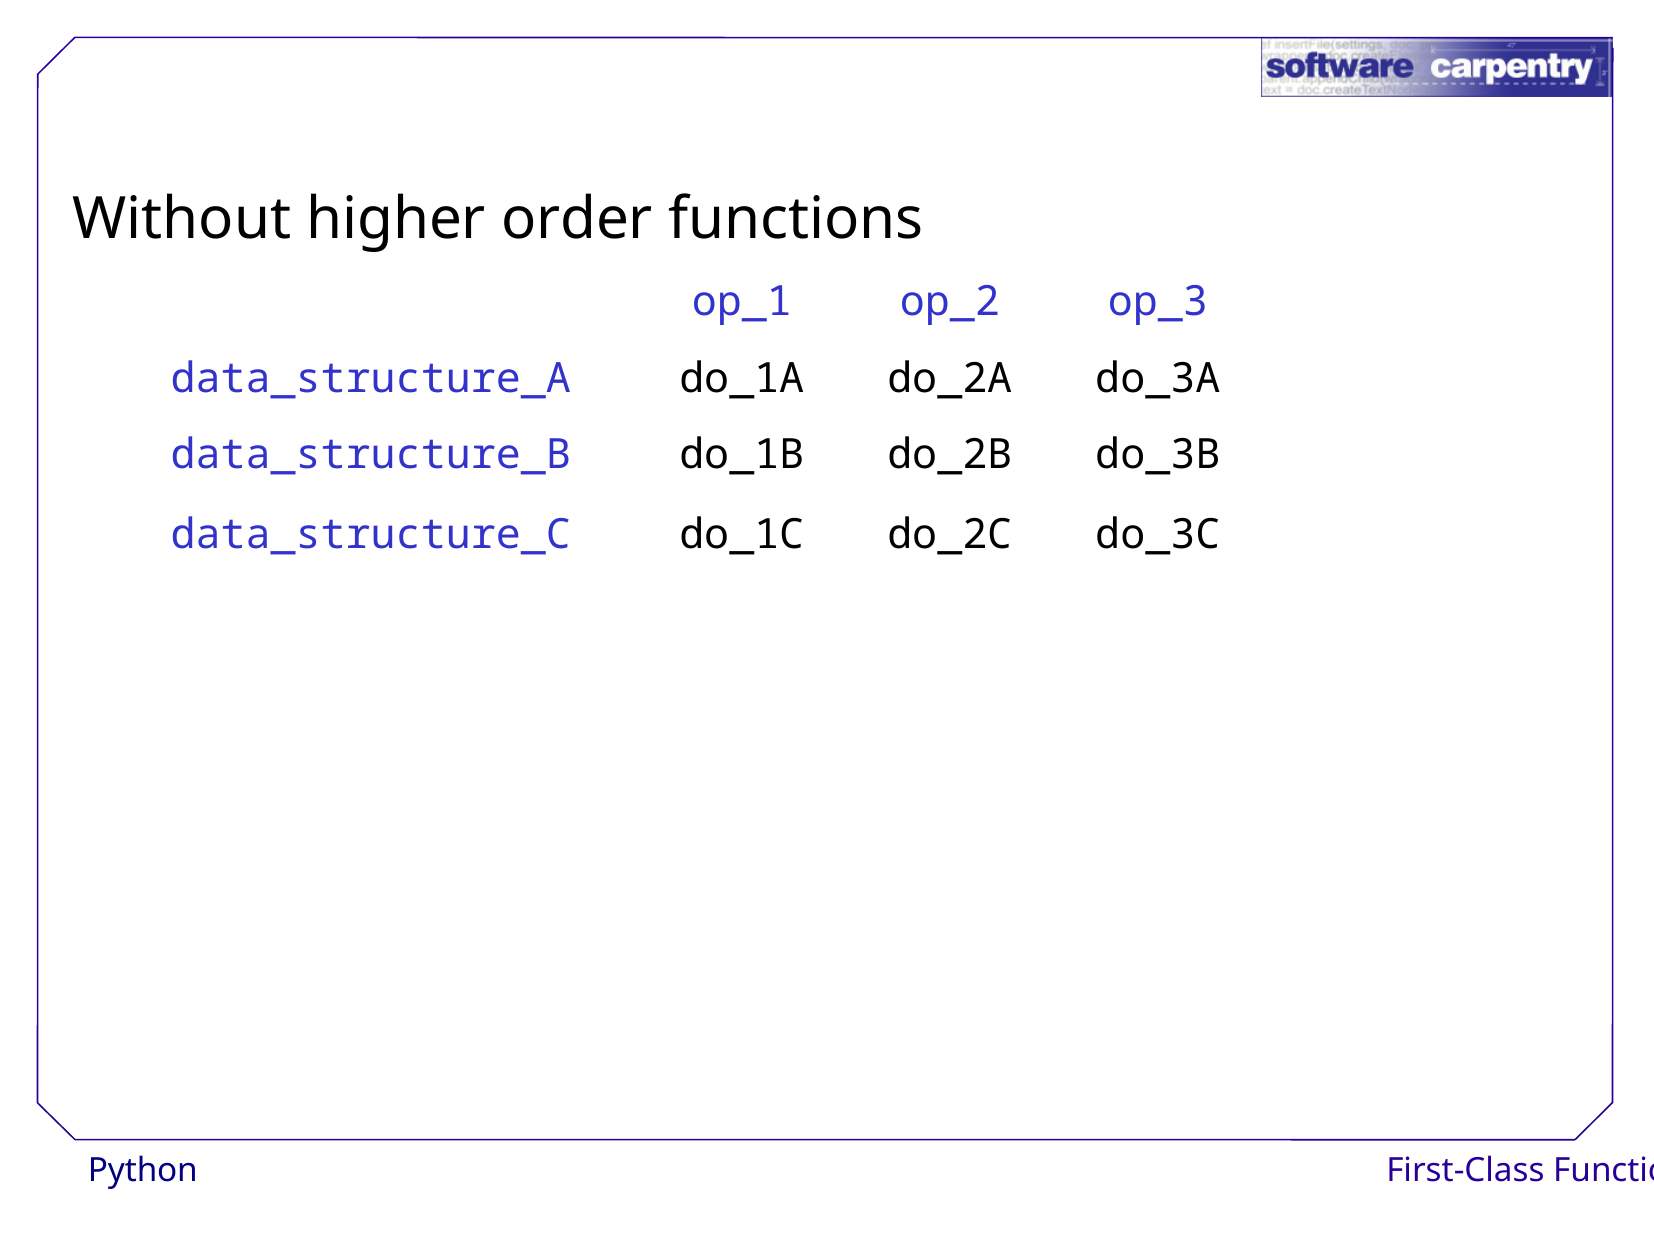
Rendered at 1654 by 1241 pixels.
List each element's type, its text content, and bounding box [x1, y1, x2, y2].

table_cell do_1B [638, 423, 846, 504]
table_cell do_2B [846, 423, 1054, 504]
table_cell do_1A [638, 347, 846, 423]
table_header op_3 [1054, 270, 1262, 347]
text_box Without higher order functions [57, 138, 1089, 259]
table_cell do_2A [846, 347, 1054, 423]
table_cell do_3A [1054, 347, 1262, 423]
table_header op_1 [638, 270, 846, 347]
table_cell data_structure_B [156, 423, 638, 504]
table_cell do_2C [846, 504, 1054, 592]
table_header op_2 [846, 270, 1054, 347]
table_cell data_structure_C [156, 504, 638, 592]
table_cell do_1C [638, 504, 846, 592]
table_cell do_3B [1054, 423, 1262, 504]
table_header [156, 270, 638, 347]
table_cell do_3C [1054, 504, 1262, 592]
picture [1261, 39, 1613, 97]
table_cell data_structure_A [156, 347, 638, 423]
